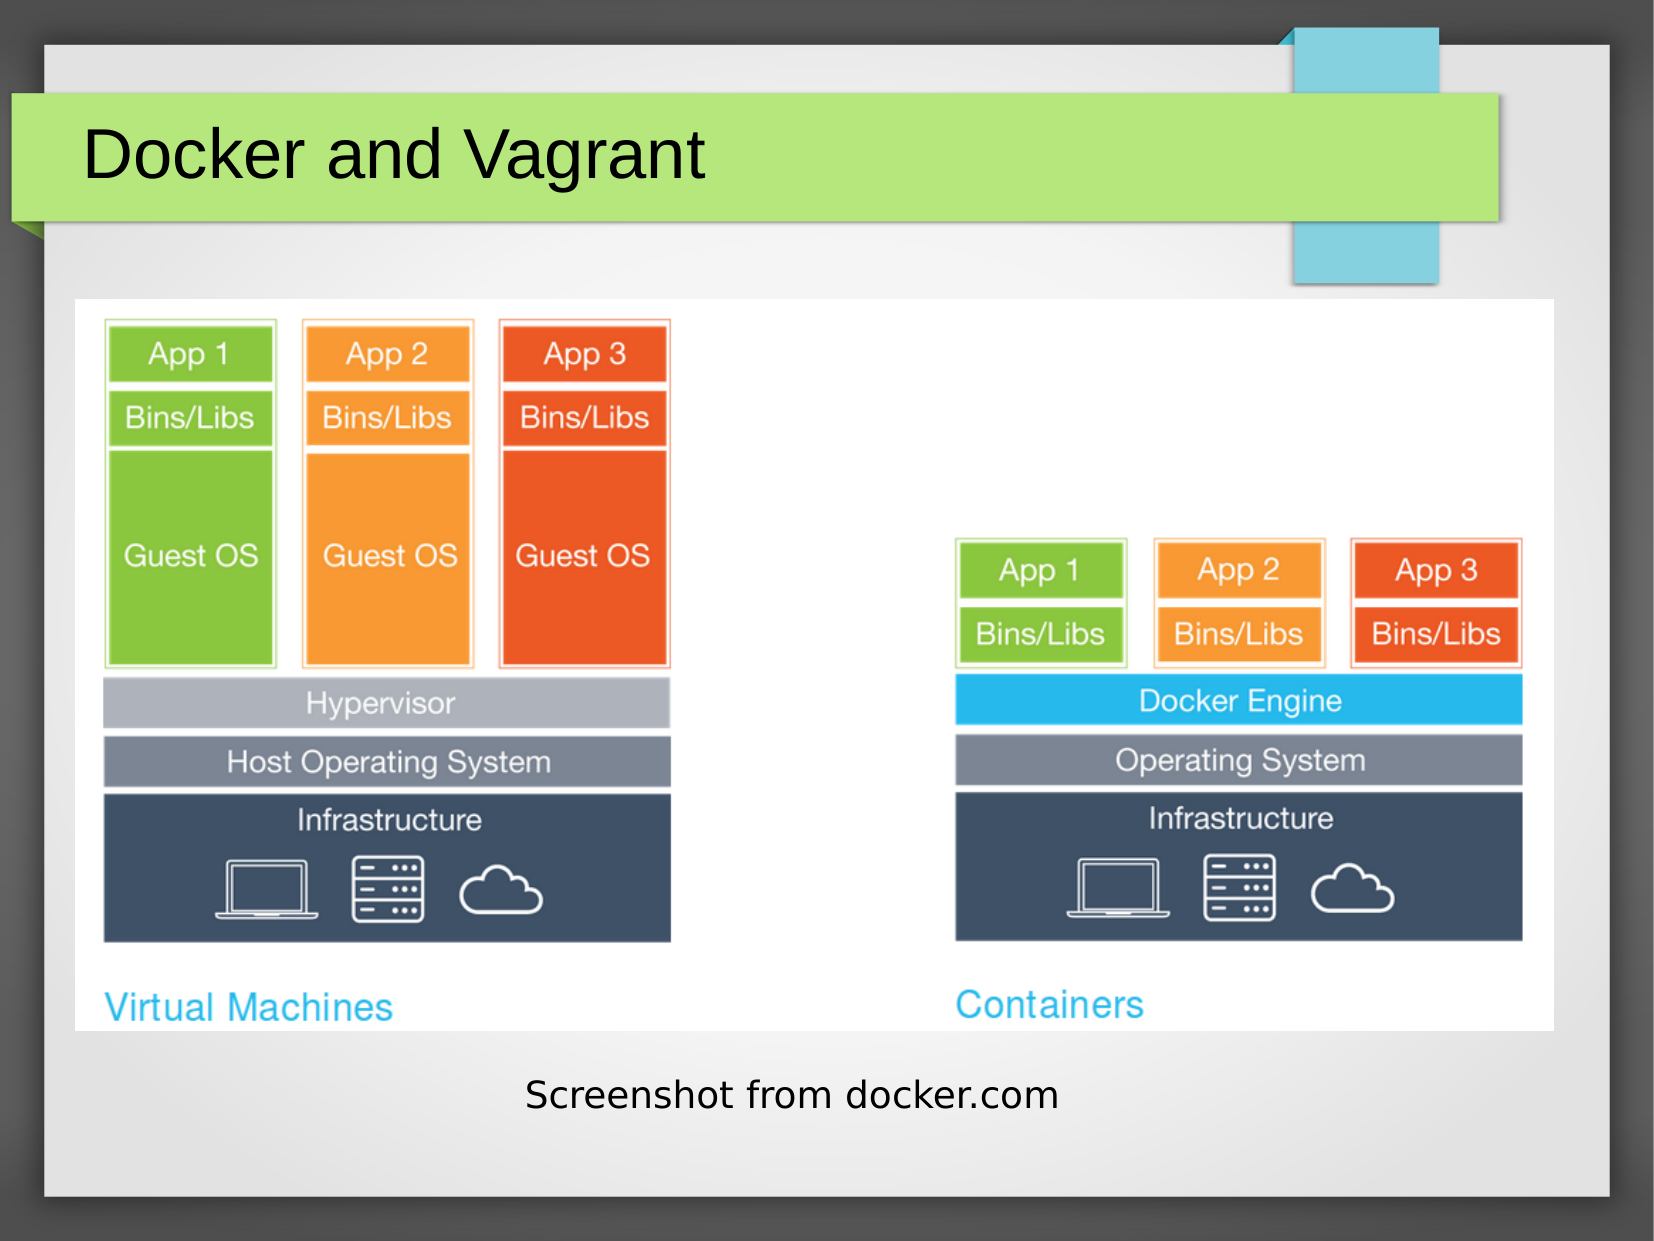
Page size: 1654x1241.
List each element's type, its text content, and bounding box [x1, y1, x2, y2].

text_box Screenshot from docker.com [510, 1066, 1075, 1126]
title Docker and Vagrant [82, 94, 1264, 213]
picture [0, 0, 1654, 1241]
